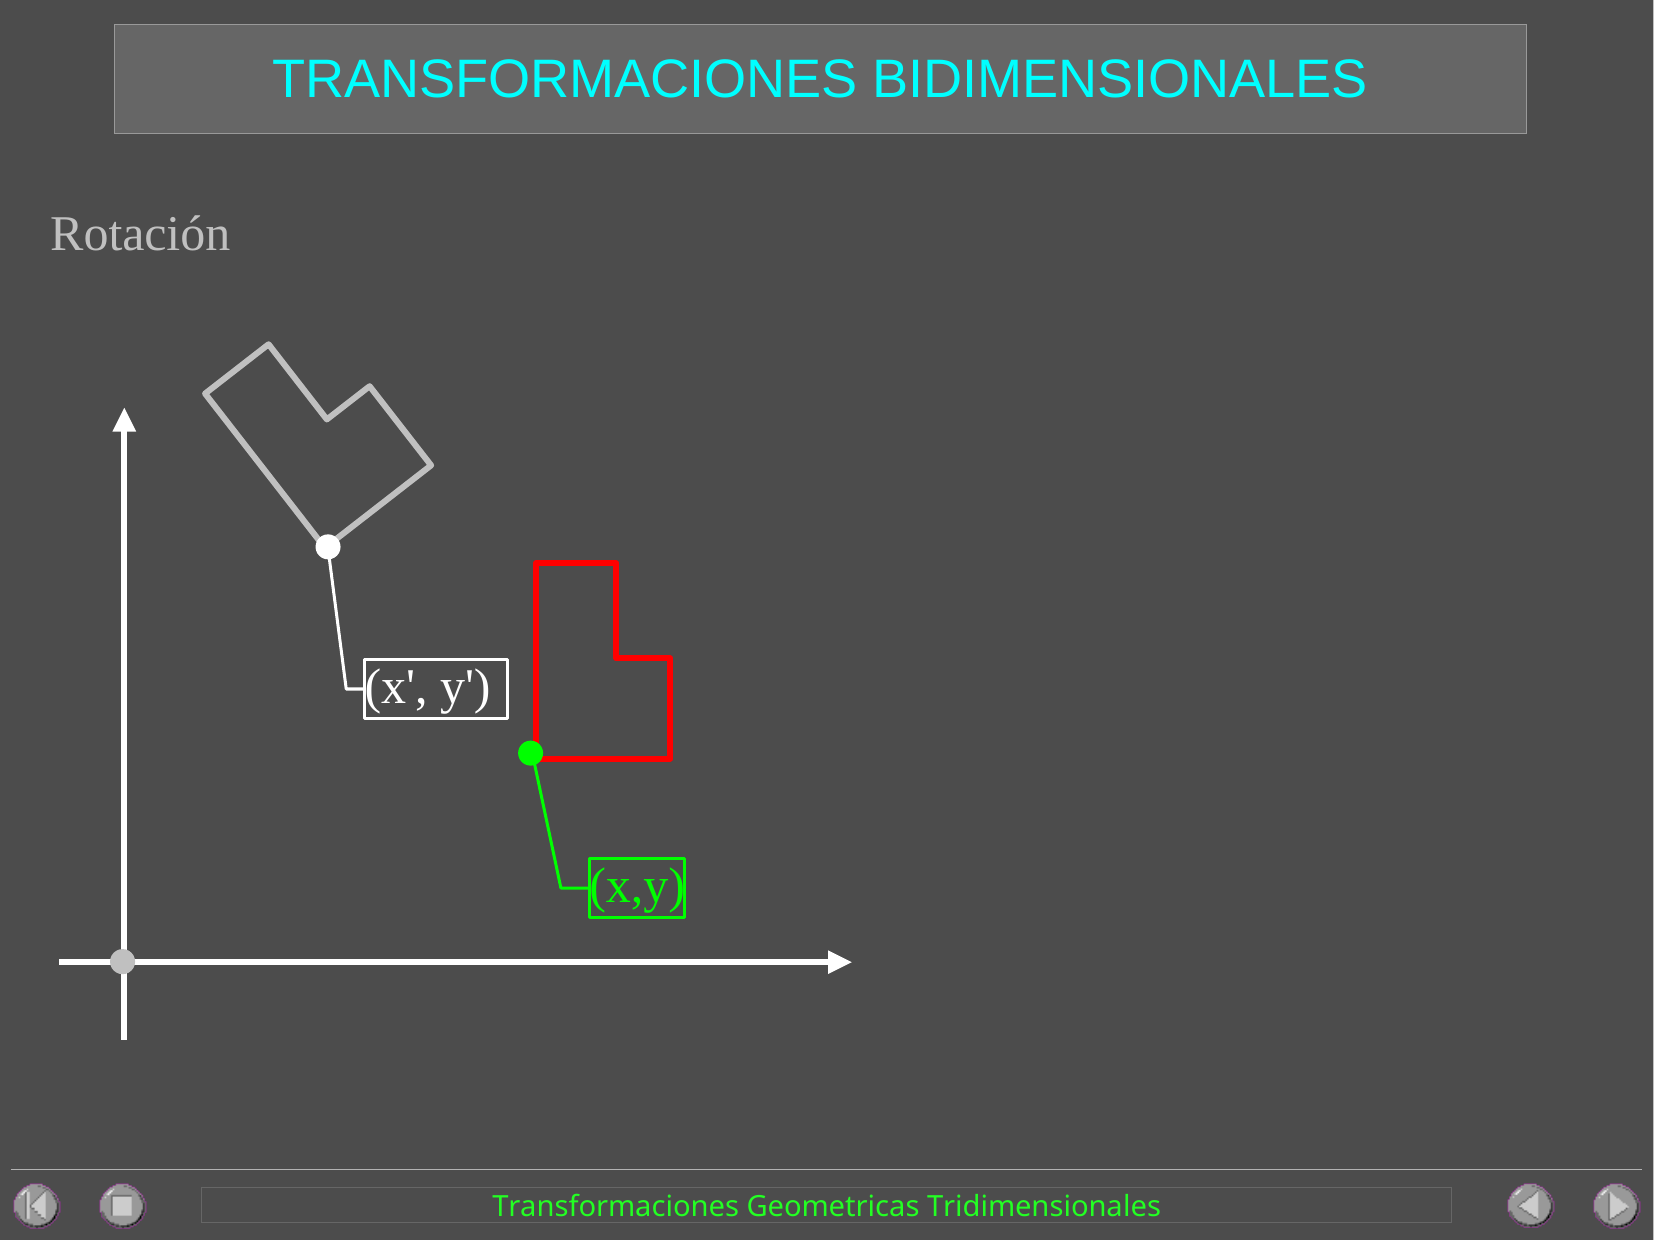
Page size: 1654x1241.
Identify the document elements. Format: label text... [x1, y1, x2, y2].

text_box [518, 740, 544, 766]
title TRANSFORMACIONES BIDIMENSIONALES [114, 24, 1527, 134]
picture [97, 1181, 148, 1232]
picture [1591, 1181, 1642, 1232]
text_box Rotación [50, 205, 1462, 266]
picture [11, 1181, 62, 1232]
text_box (x', y') [364, 659, 508, 719]
picture [1505, 1181, 1556, 1231]
text_box [315, 534, 341, 560]
text_box (x,y) [589, 858, 685, 918]
text_box [110, 949, 136, 975]
